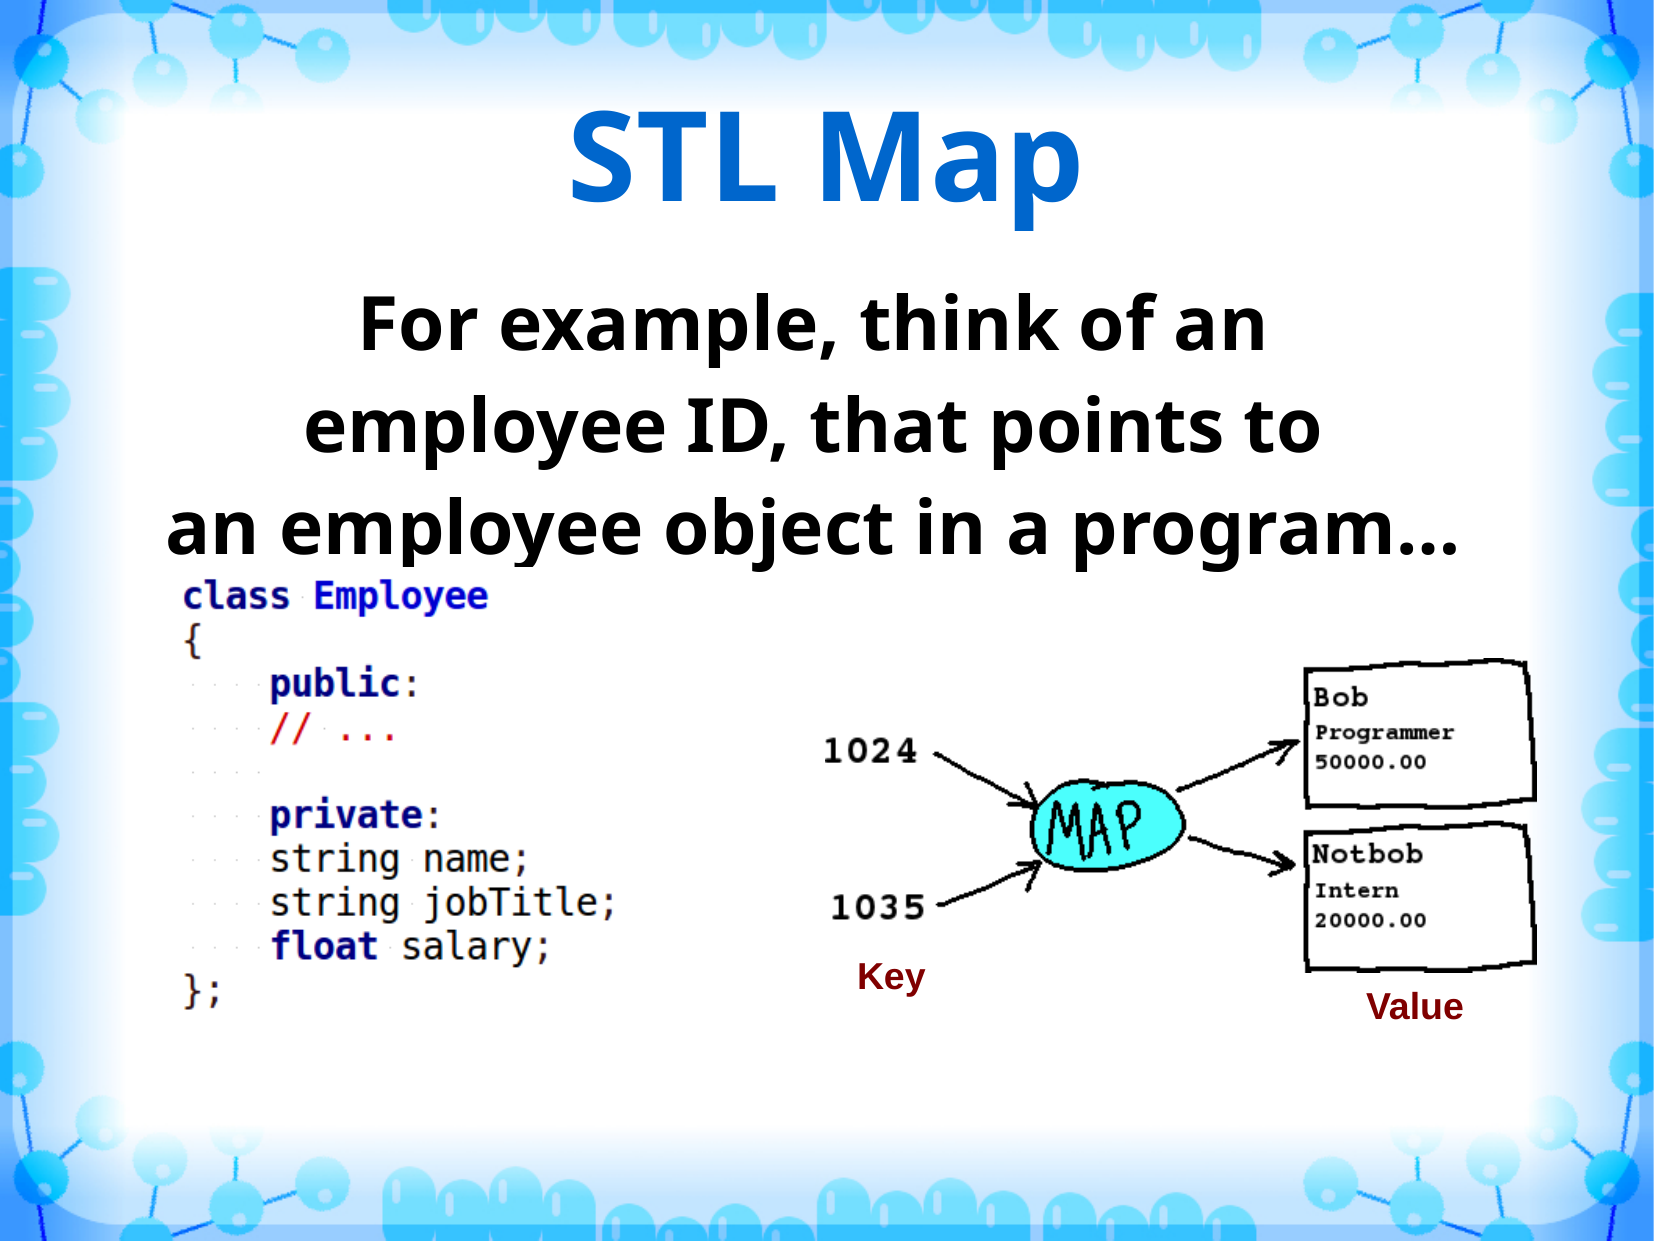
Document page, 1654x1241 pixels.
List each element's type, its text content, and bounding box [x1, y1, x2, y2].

text_box Key [778, 948, 1005, 1006]
text_box For example, think of an employee ID, that points to an employee object in a program… [135, 270, 1492, 718]
picture [0, 0, 1654, 1241]
text_box Value [1301, 978, 1529, 1036]
title STL Map [82, 49, 1571, 257]
